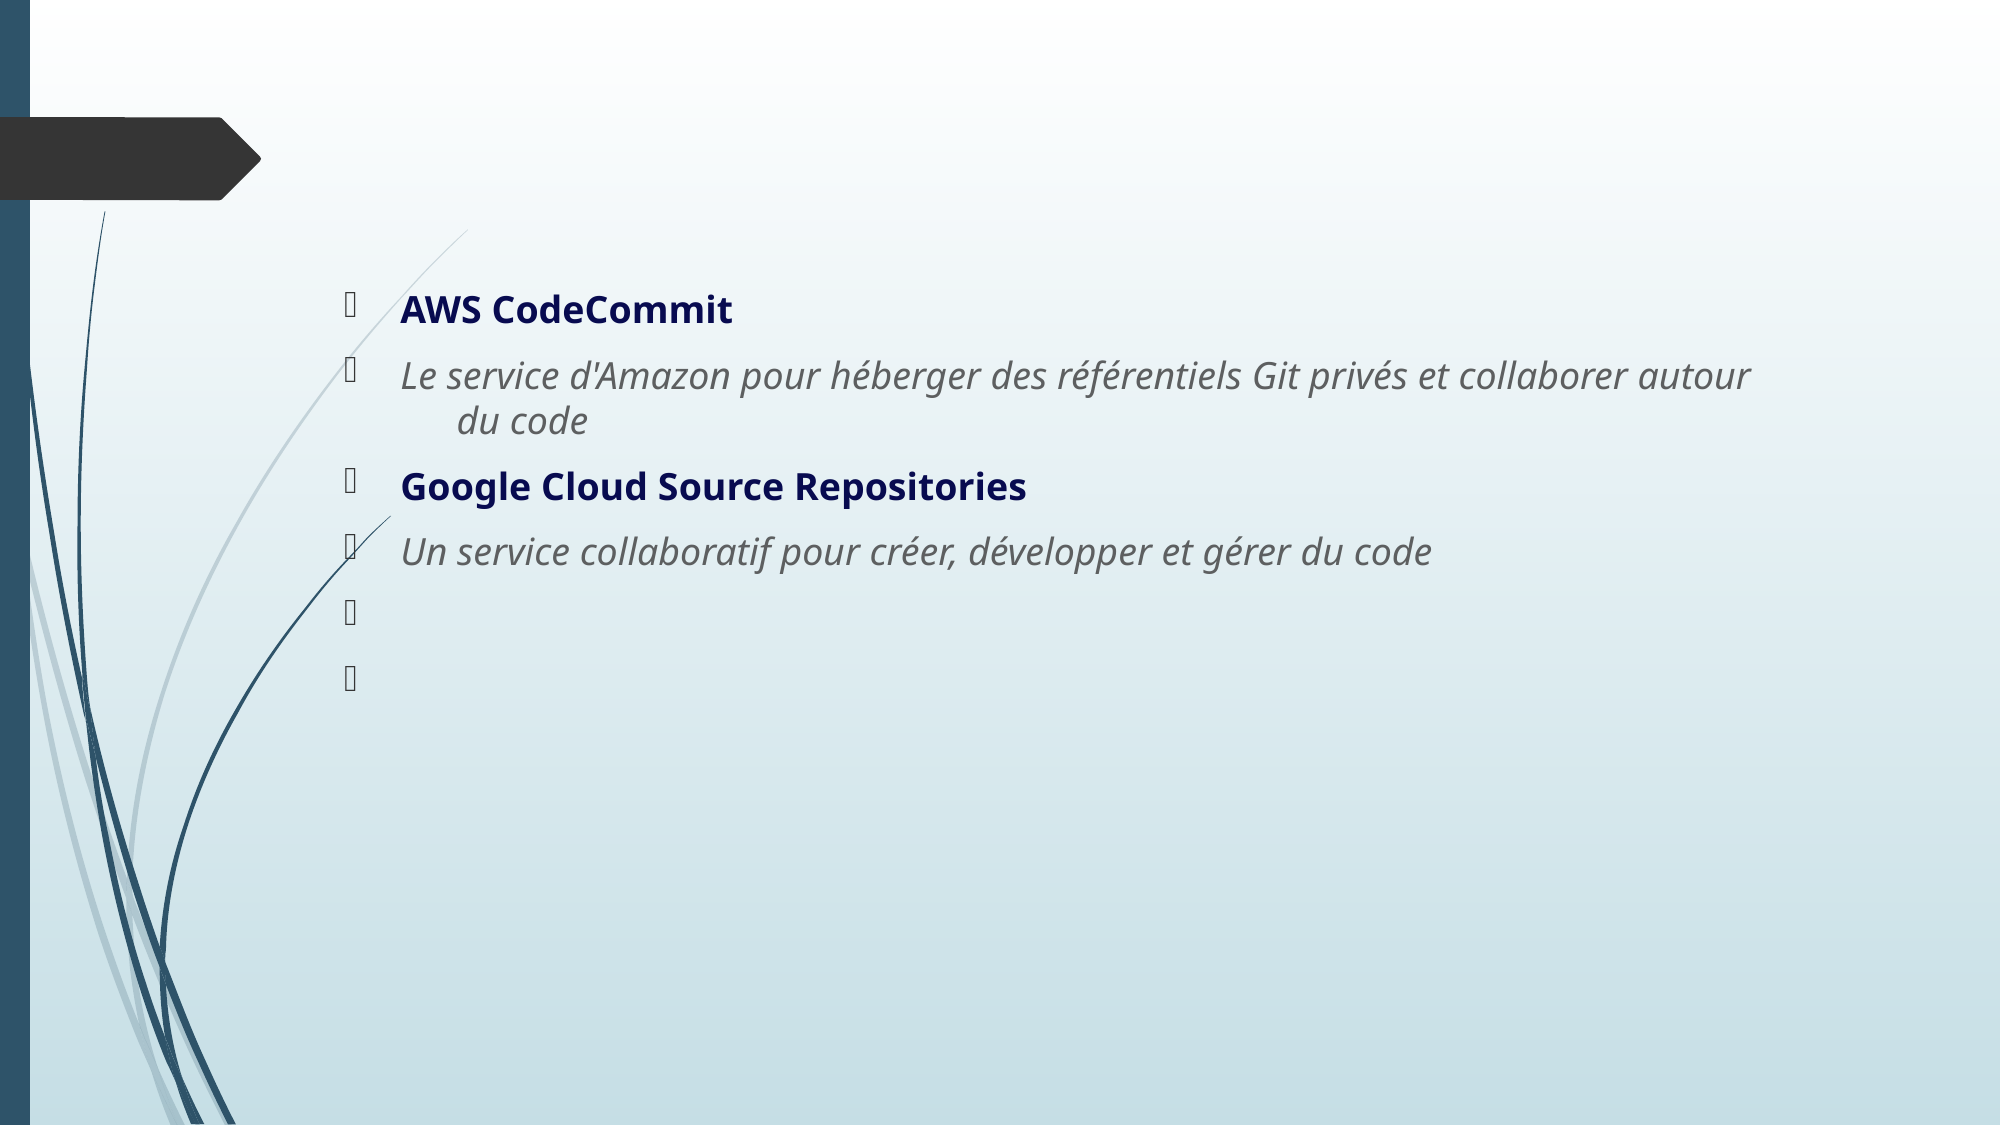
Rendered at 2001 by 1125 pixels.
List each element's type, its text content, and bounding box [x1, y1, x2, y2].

list AWS CodeCommit Le service d'Amazon pour héberger des référentiels Git privés et collaborer autour du code Google Cloud Source Repositories Un service collaboratif pour créer, développer et gérer du code [329, 278, 1792, 898]
